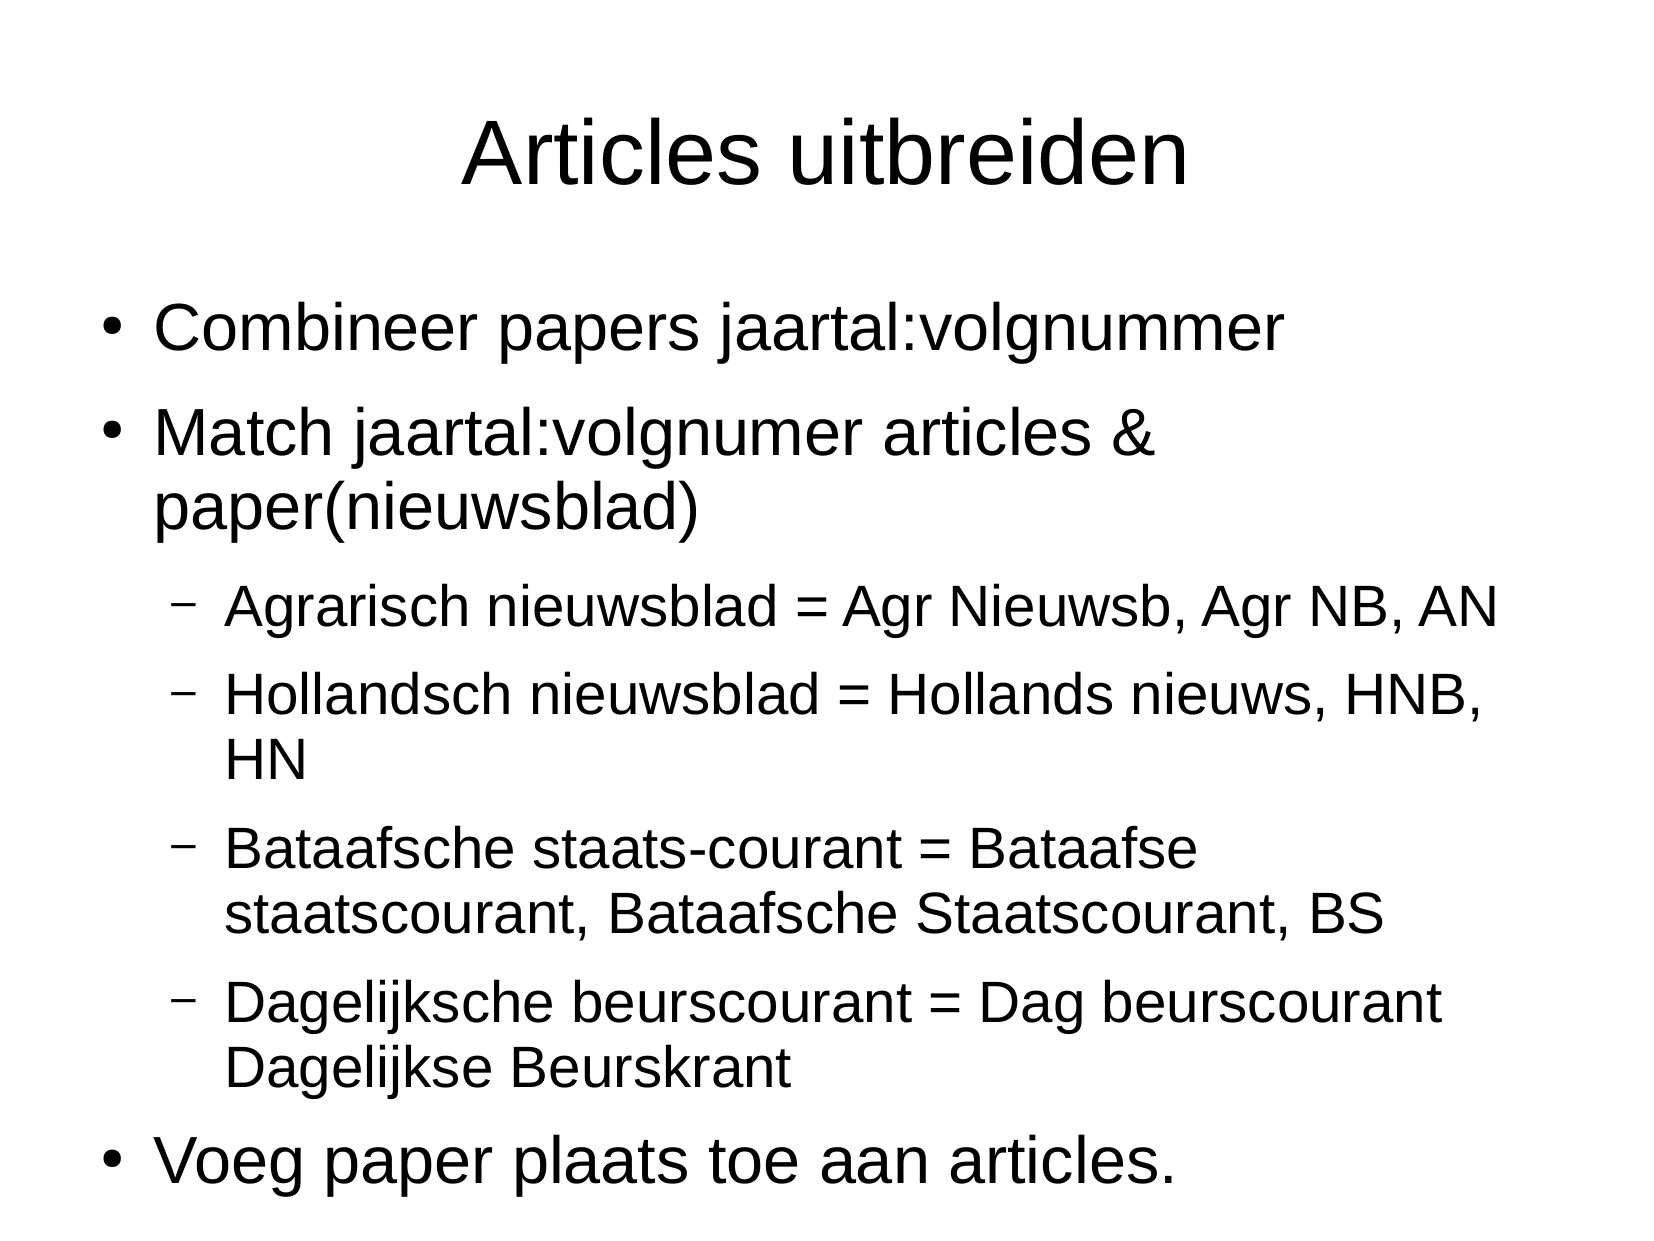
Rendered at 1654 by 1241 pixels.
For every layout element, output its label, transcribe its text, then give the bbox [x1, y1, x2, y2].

list Combineer papers jaartal:volgnummer Match jaartal:volgnumer articles & paper(nieuwsblad) Agrarisch nieuwsblad = Agr Nieuwsb, Agr NB, AN Hollandsch nieuwsblad = Hollands nieuws, HNB, HN Bataafsche staats-courant = Bataafse staatscourant, Bataafsche Staatscourant, BS Dagelijksche beurscourant = Dag beurscourant Dagelijkse Beurskrant Voeg paper plaats toe aan articles. [82, 290, 1571, 1241]
title Articles uitbreiden [82, 49, 1571, 257]
